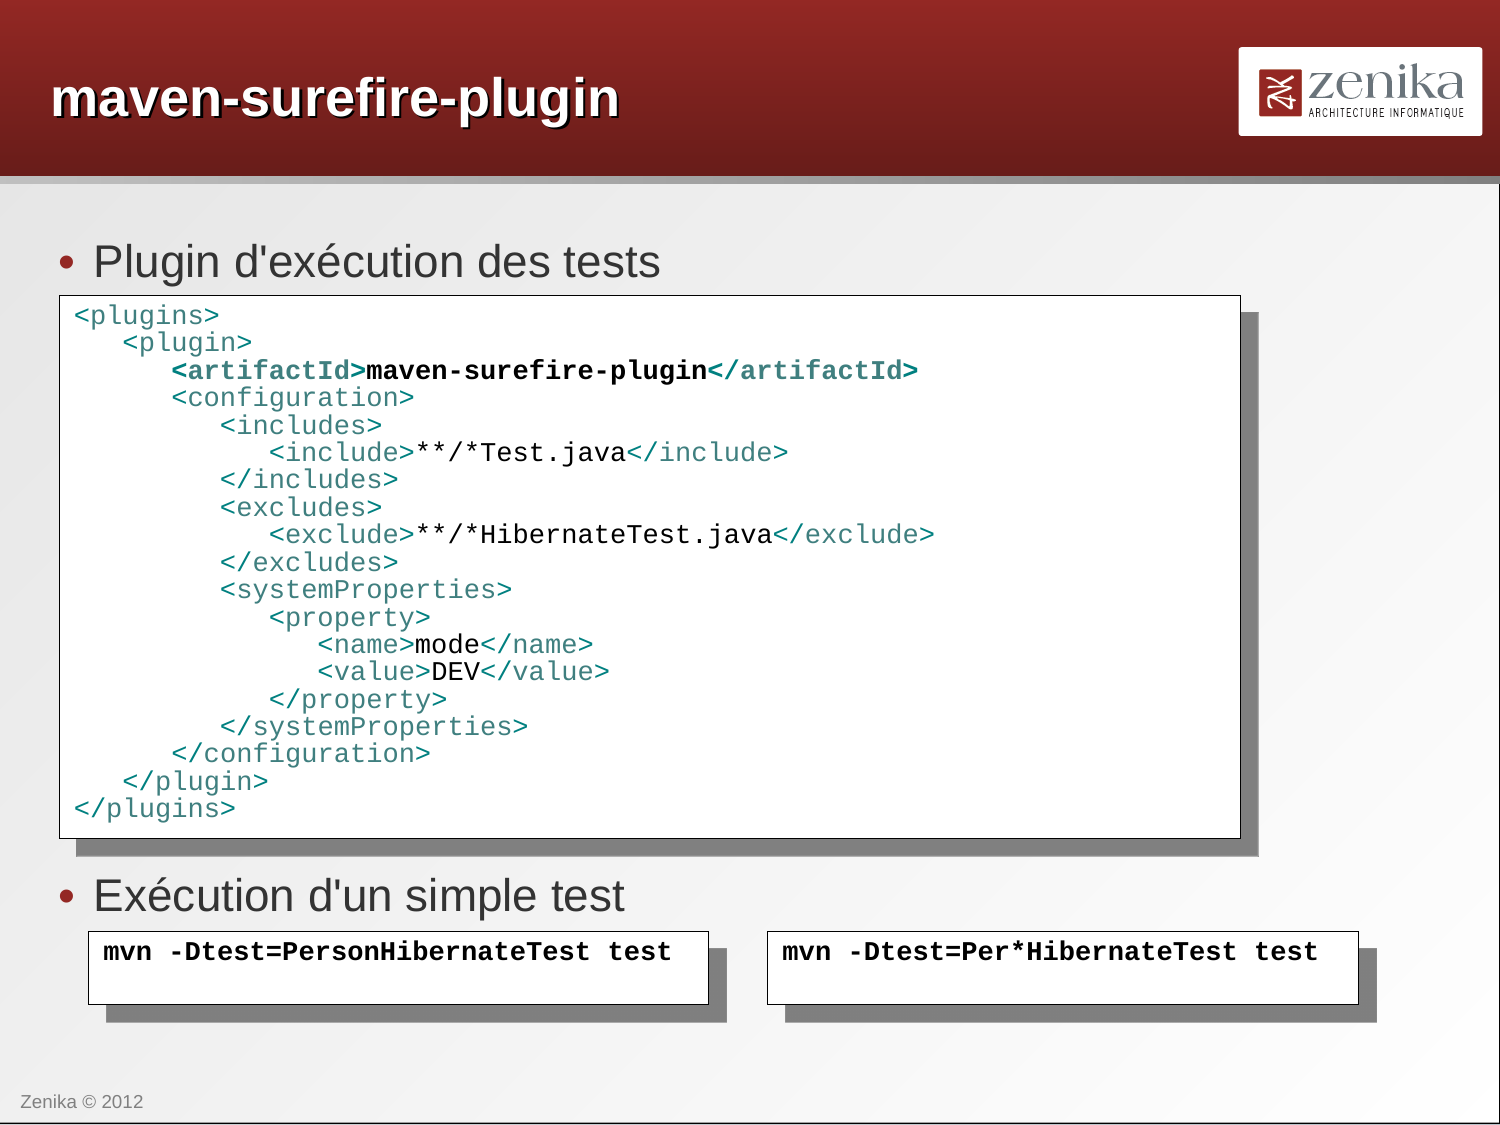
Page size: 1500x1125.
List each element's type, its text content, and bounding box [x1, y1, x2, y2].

picture [1257, 58, 1464, 125]
title maven-surefire-plugin [50, 15, 1206, 180]
text_box mvn -Dtest=PersonHibernateTest test [88, 945, 709, 1005]
text_box <plugins> <plugin> <artifactId>maven-surefire-plugin</artifactId> <configuration> <includes> <include>**/*Test.java</include> </includes> <excludes> <exclude>**/*HibernateTest.java</exclude> </excludes> <systemProperties> <property> <name>mode</name> <value>DEV</value> </property> </systemProperties> </configuration> </plugin> </plugins> [59, 295, 1241, 839]
text_box mvn -Dtest=Per*HibernateTest test [767, 931, 1359, 1005]
list Exécution d'un simple test [59, 870, 1444, 945]
list Plugin d'exécution des tests [59, 236, 1444, 312]
